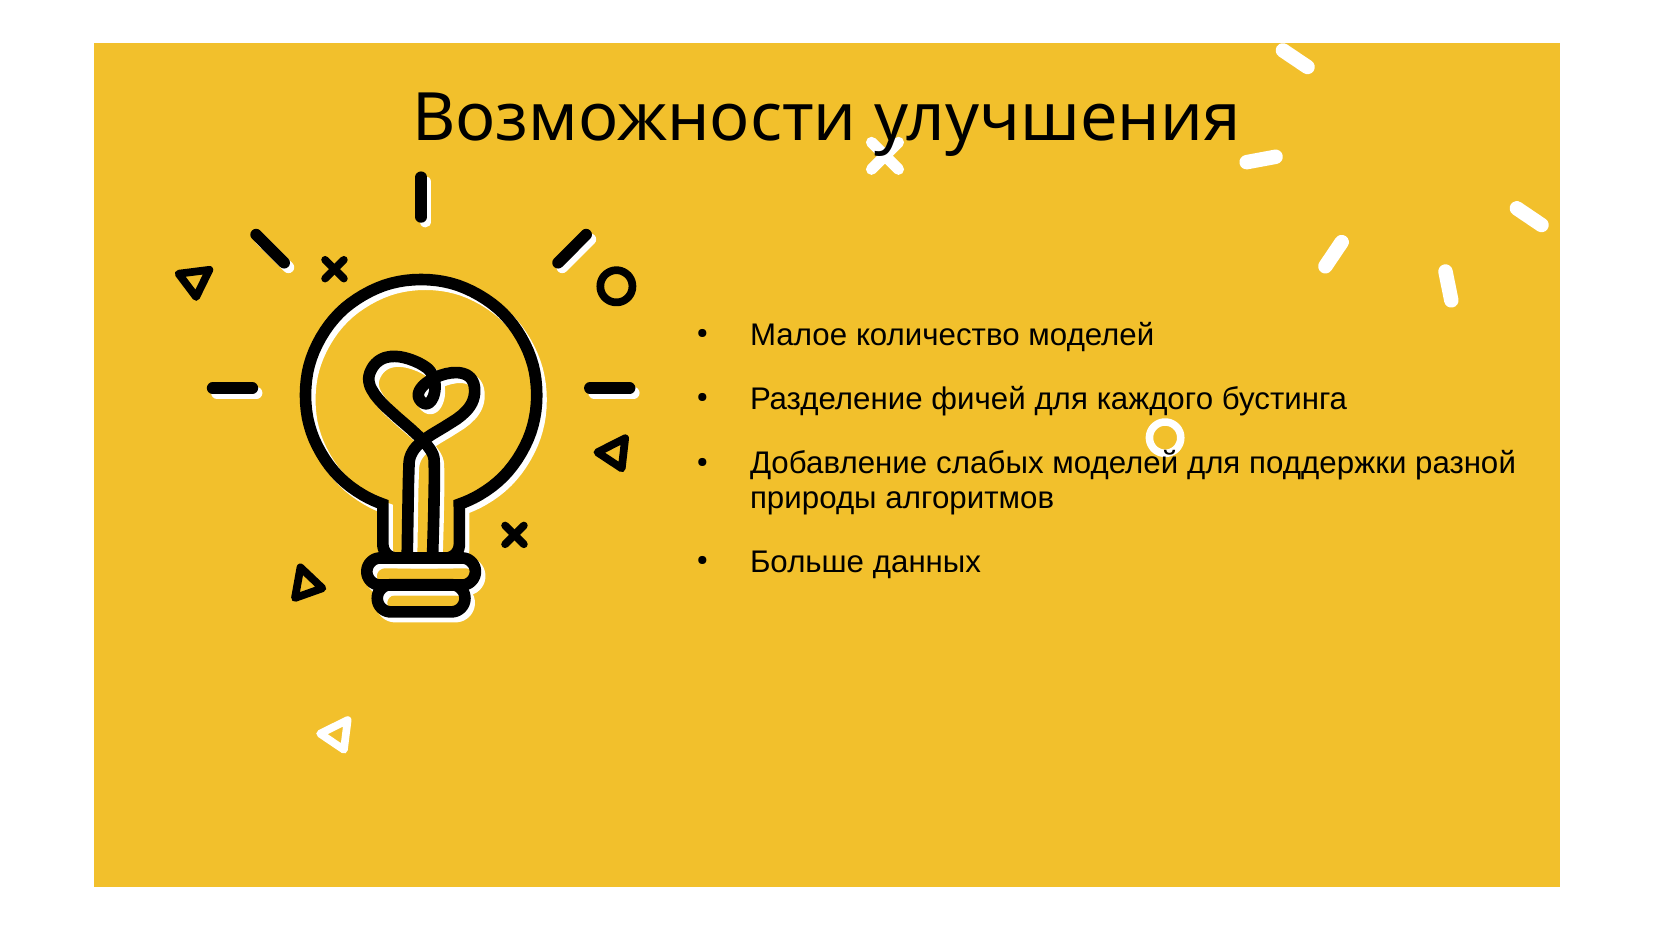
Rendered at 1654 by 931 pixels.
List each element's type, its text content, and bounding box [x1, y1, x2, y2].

title Возможности улучшения [82, 37, 1571, 193]
list Малое количество моделей Разделение фичей для каждого бустинга Добавление слабых моделей для поддержки разной природы алгоритмов Больше данных [679, 316, 1571, 857]
